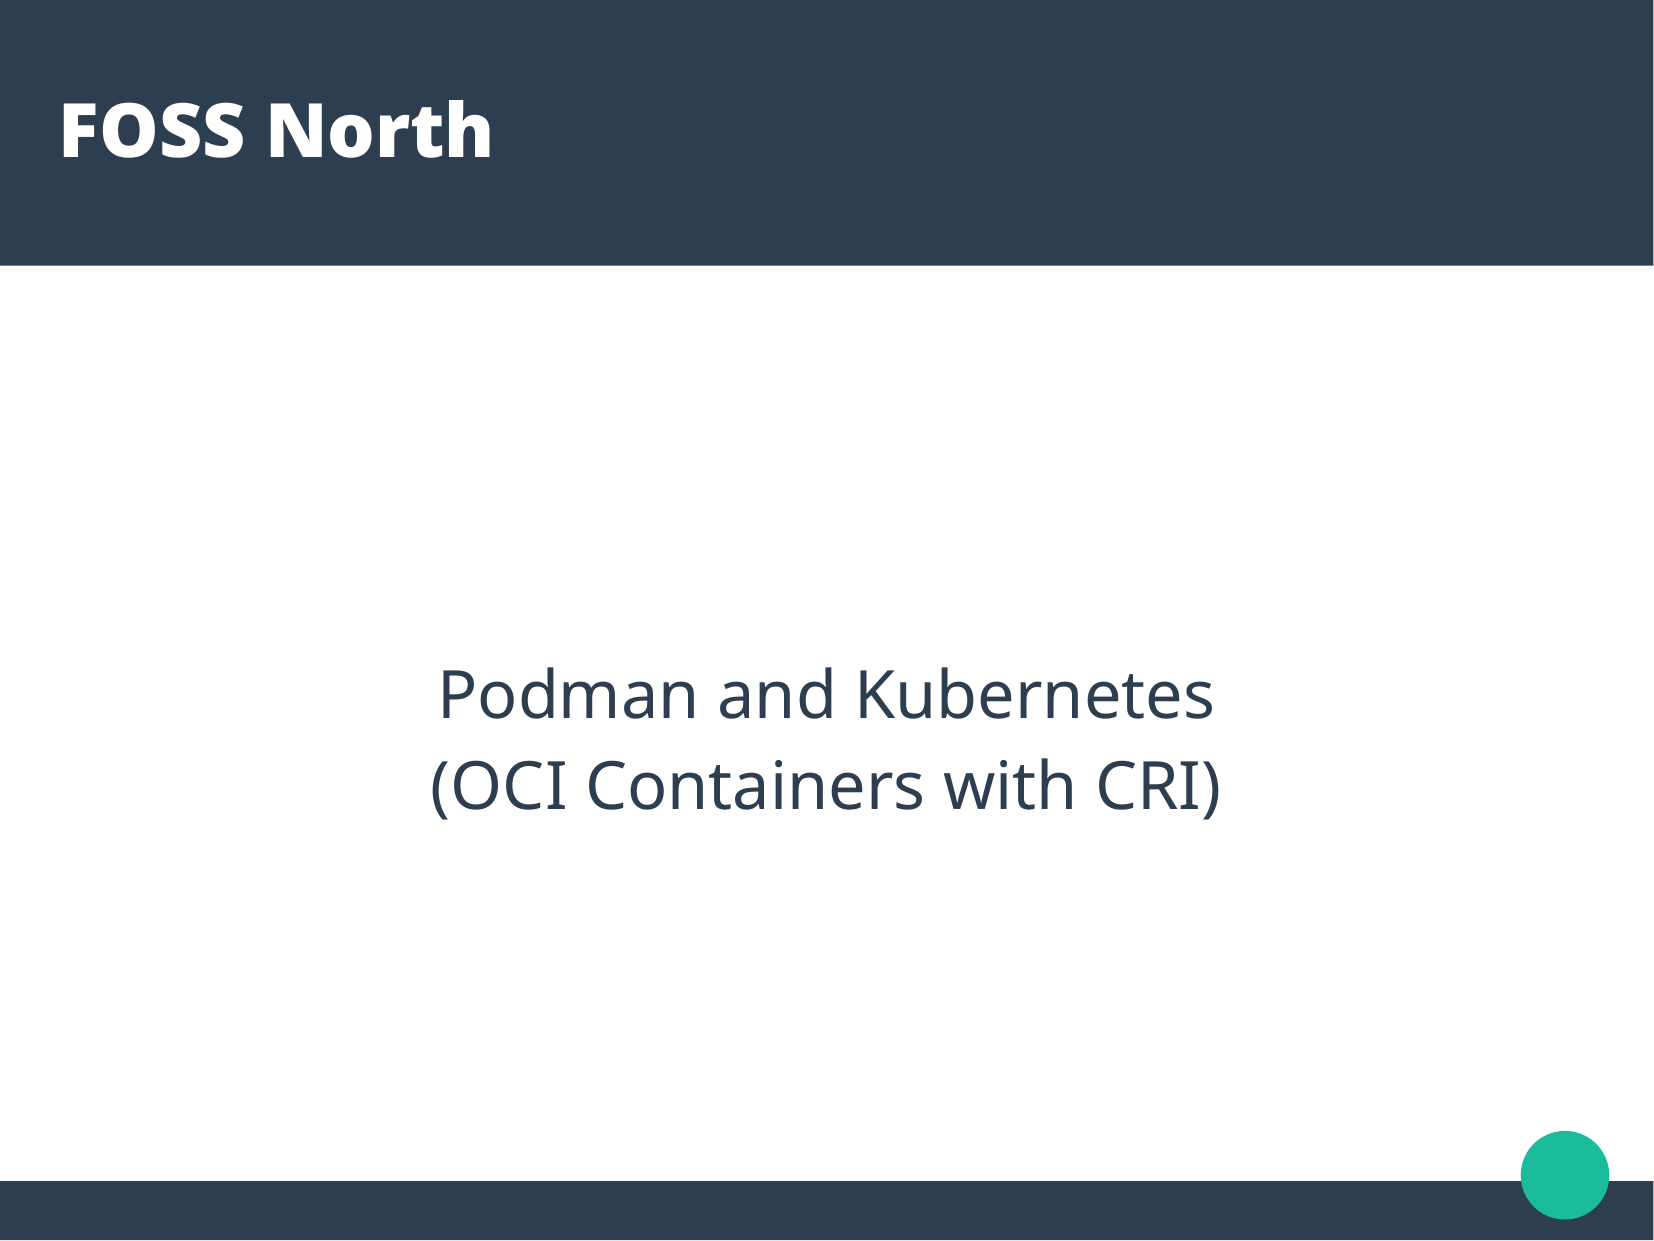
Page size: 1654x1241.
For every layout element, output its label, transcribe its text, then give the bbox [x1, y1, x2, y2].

subtitle Podman and Kubernetes (OCI Containers with CRI) [59, 324, 1595, 1152]
title FOSS North [59, 49, 1595, 207]
